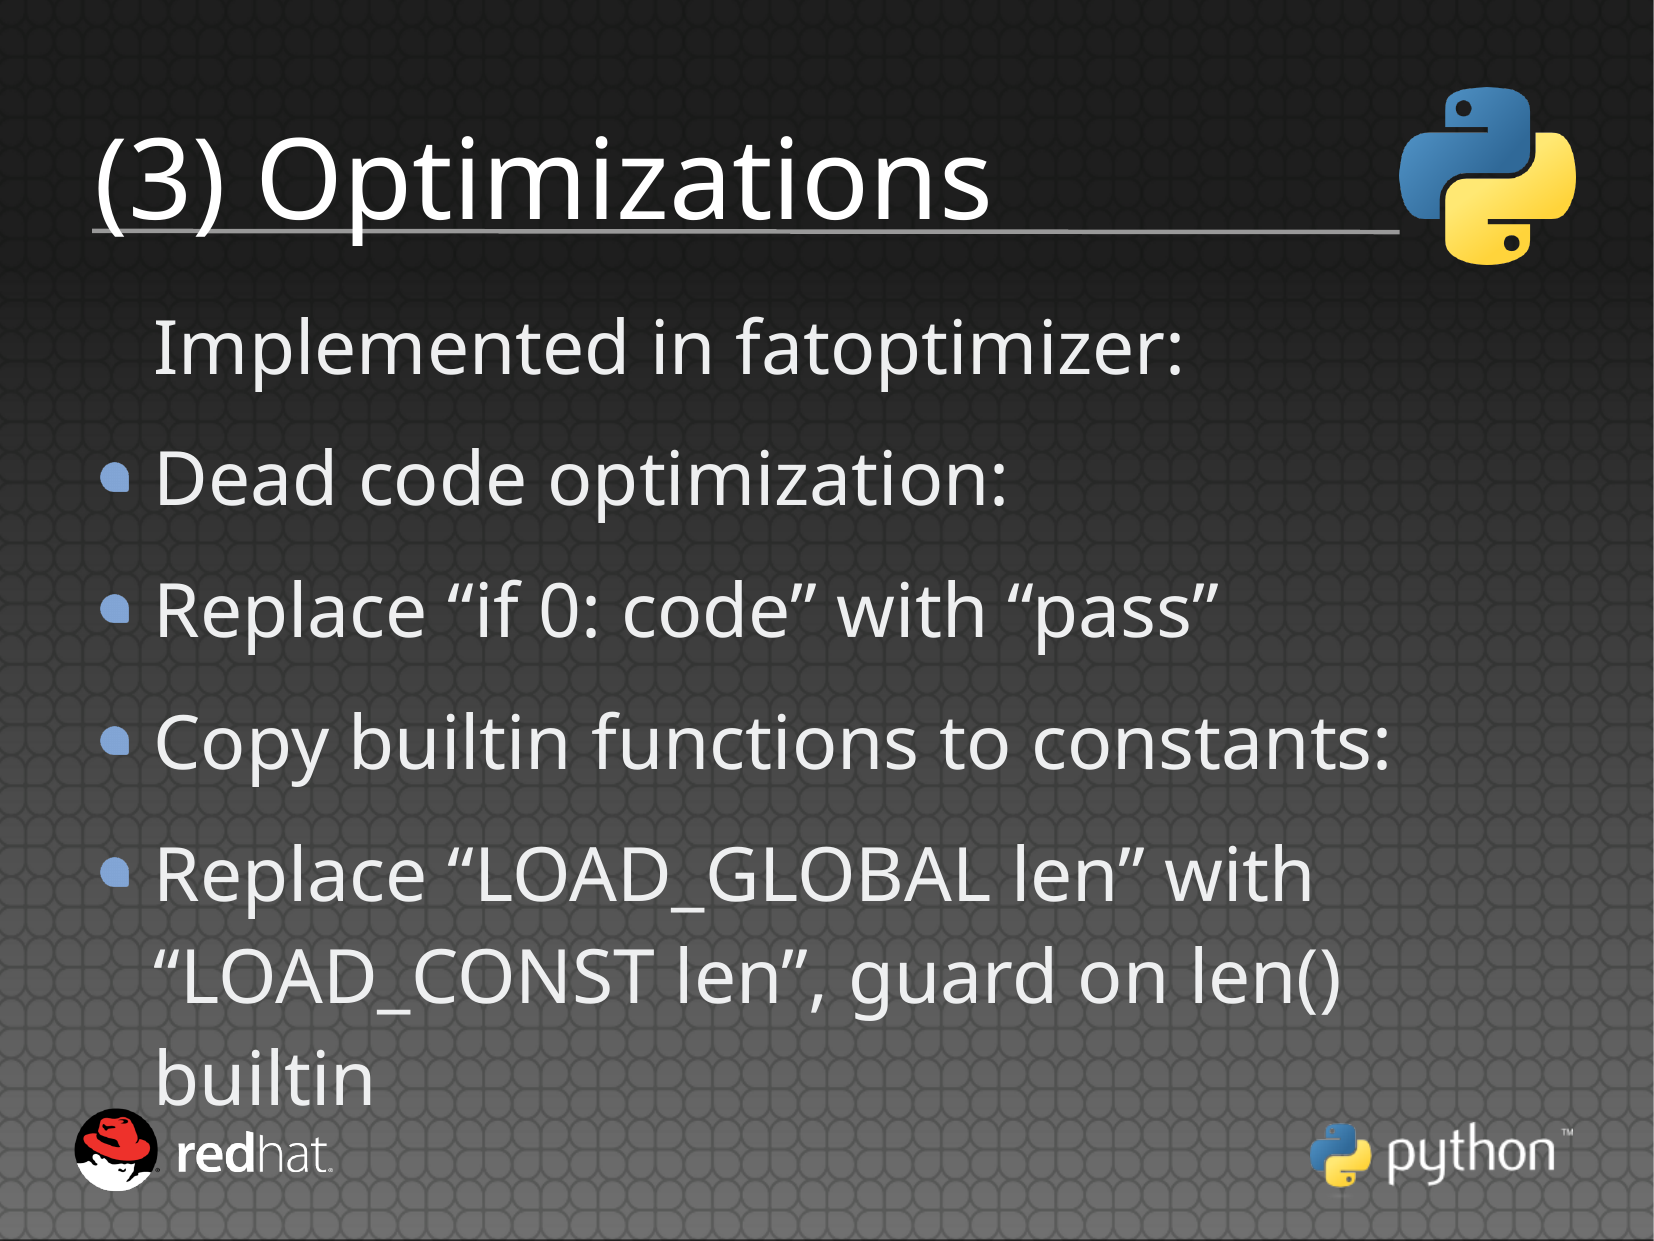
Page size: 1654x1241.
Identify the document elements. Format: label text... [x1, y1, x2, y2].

title (3) Optimizations [94, 100, 1426, 251]
picture [0, 0, 1654, 1241]
list Implemented in fatoptimizer: Dead code optimization: Replace “if 0: code” with “pass” Copy builtin functions to constants: Replace “LOAD_GLOBAL len” with “LOAD_CONST len”, guard on len() builtin [82, 293, 1571, 1156]
